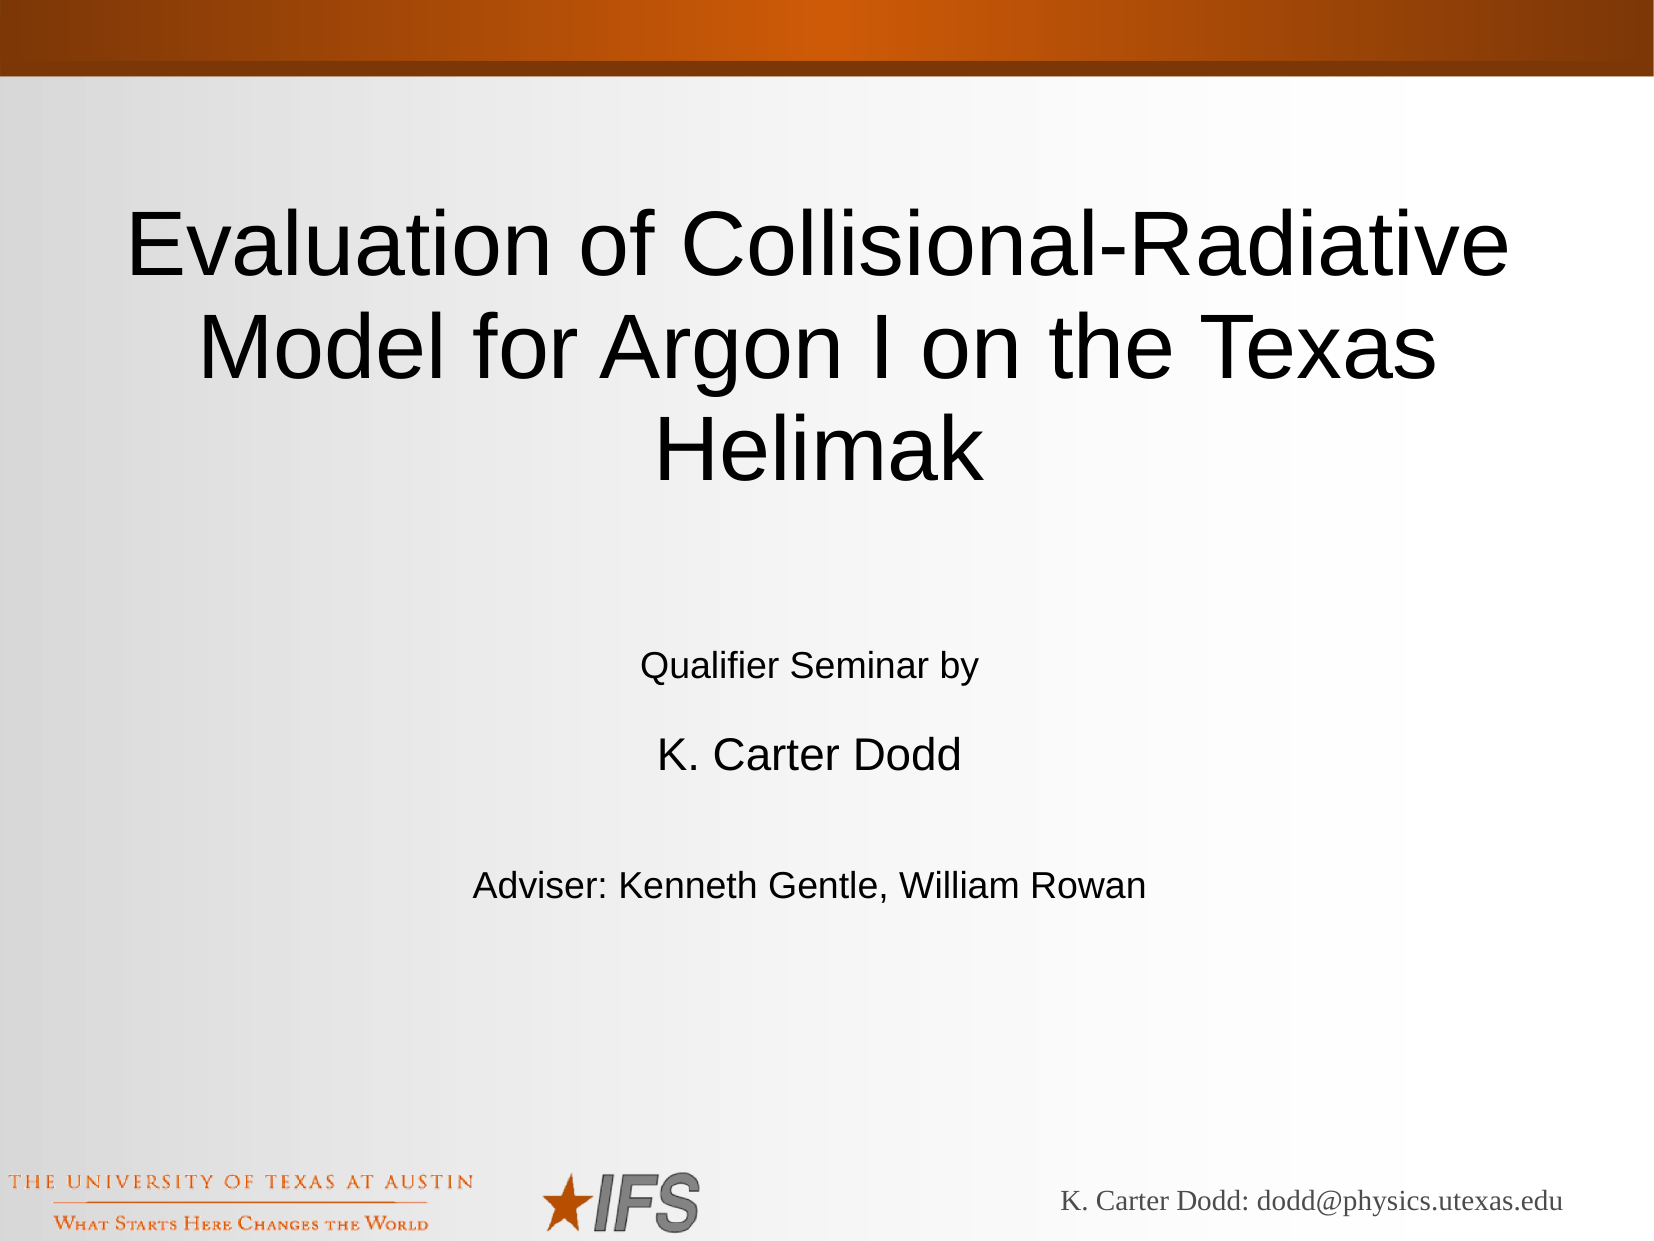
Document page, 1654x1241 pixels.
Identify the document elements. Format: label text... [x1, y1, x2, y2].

title Evaluation of Collisional-Radiative Model for Argon I on the Texas Helimak [75, 192, 1564, 501]
text_box Qualifier Seminar by K. Carter Dodd Adviser: Kenneth Gentle, William Rowan [457, 637, 1163, 914]
picture [0, 0, 1654, 1241]
